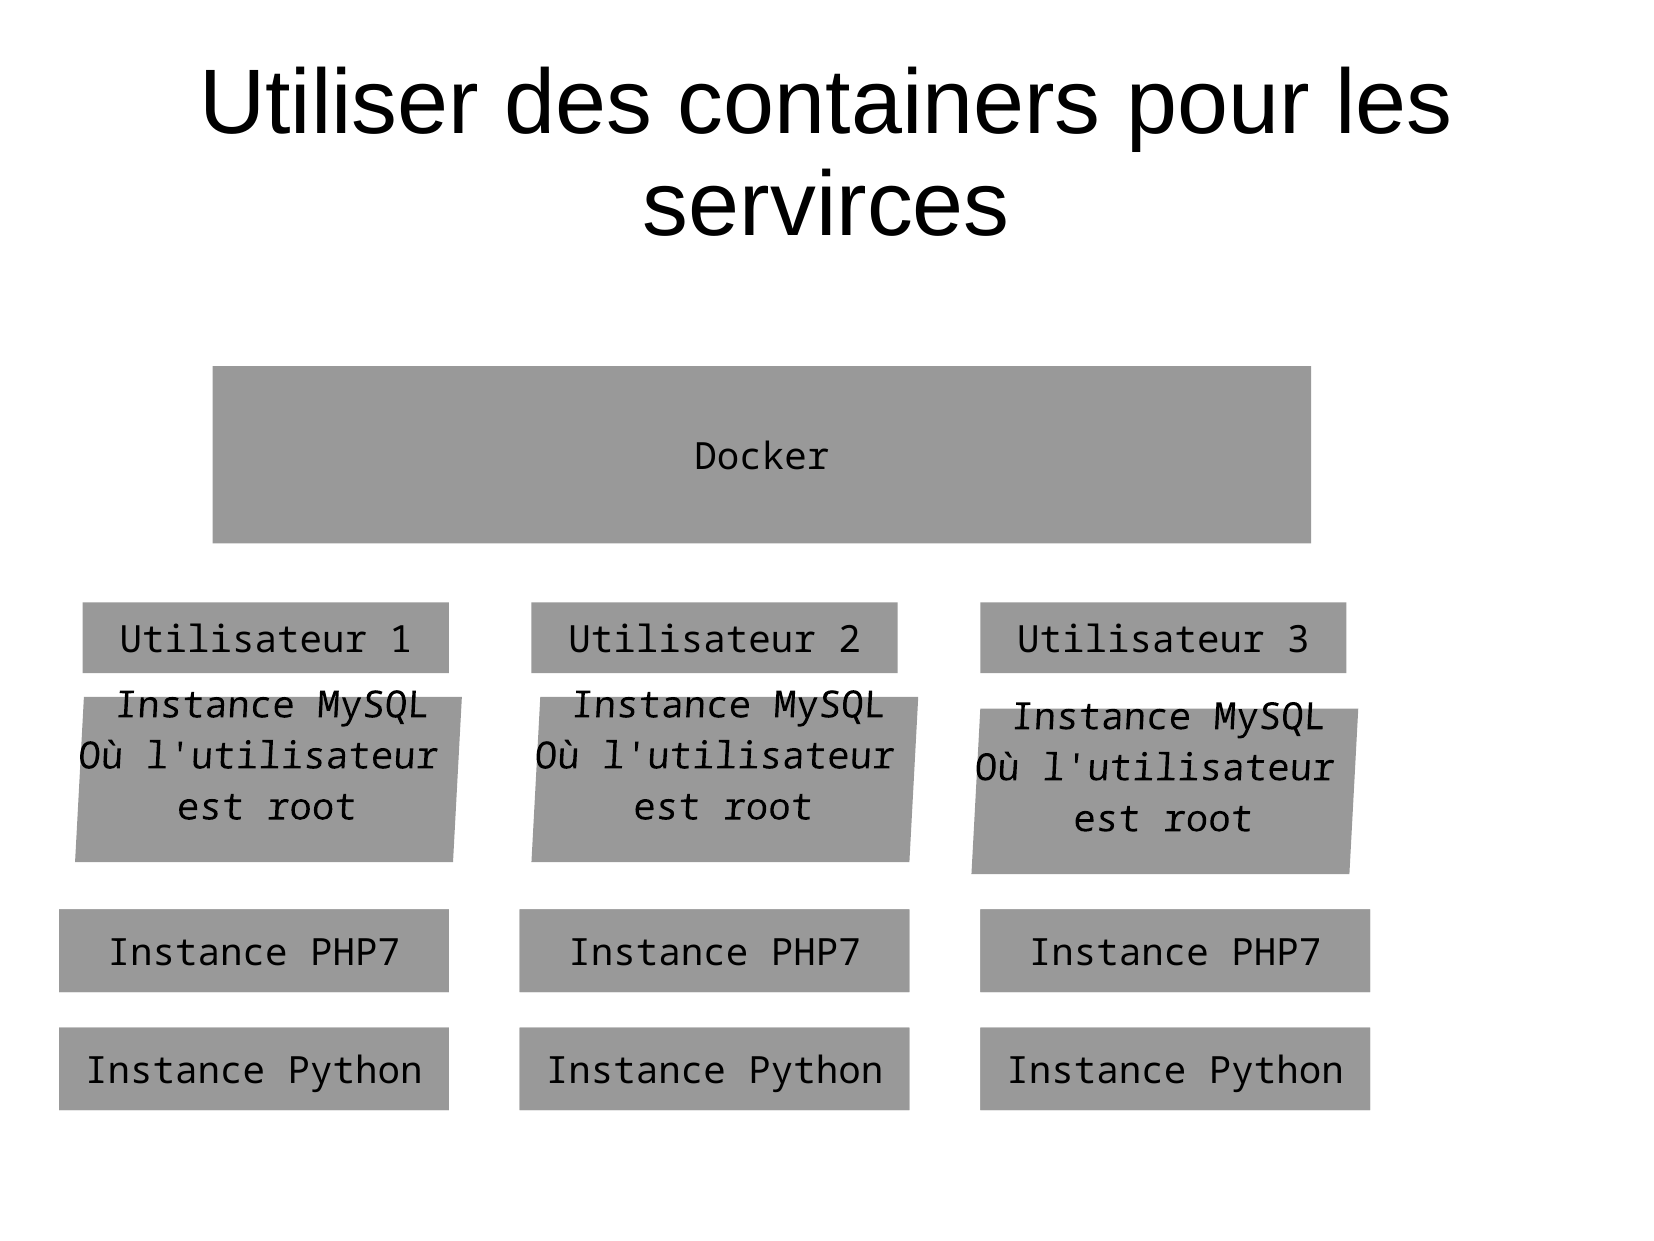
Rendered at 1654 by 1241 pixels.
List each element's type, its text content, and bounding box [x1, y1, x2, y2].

text_box Utilisateur 3 [980, 602, 1347, 674]
text_box Instance Python [519, 1027, 910, 1111]
text_box Instance PHP7 [59, 909, 449, 993]
text_box Utilisateur 2 [531, 602, 898, 674]
text_box Instance PHP7 [980, 909, 1371, 993]
title Utiliser des containers pour les servirces [82, 49, 1571, 257]
text_box Instance PHP7 [519, 909, 910, 993]
text_box Instance Python [980, 1027, 1371, 1111]
text_box Utilisateur 1 [82, 602, 449, 674]
text_box Instance MySQL Où l'utilisateur est root [971, 708, 1359, 875]
text_box Instance MySQL Où l'utilisateur est root [75, 696, 462, 863]
text_box Instance Python [59, 1027, 449, 1111]
text_box Docker [212, 366, 1312, 544]
text_box Instance MySQL Où l'utilisateur est root [531, 696, 919, 863]
